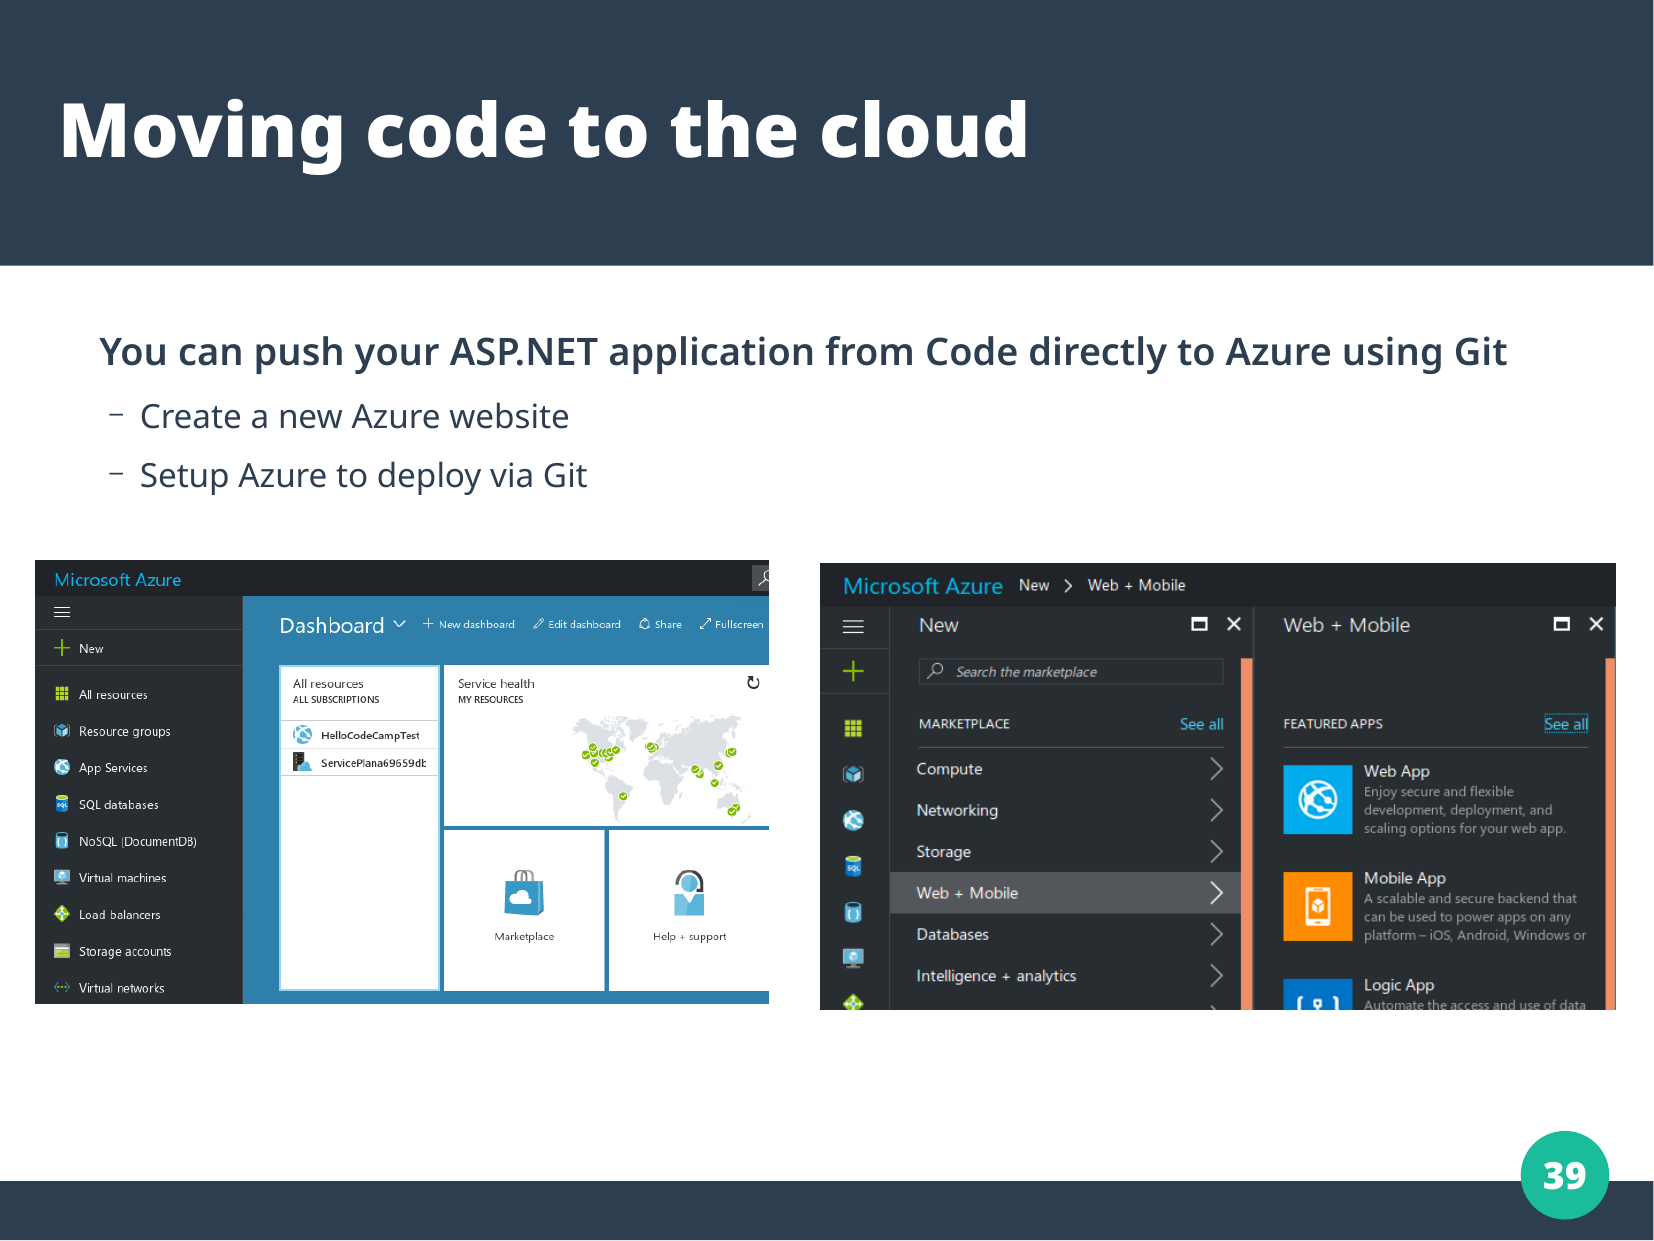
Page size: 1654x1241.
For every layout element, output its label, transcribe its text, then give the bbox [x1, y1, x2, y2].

picture [35, 560, 769, 1004]
list You can push your ASP.NET application from Code directly to Azure using Git Create a new Azure website Setup Azure to deploy via Git [59, 324, 1595, 502]
title Moving code to the cloud [59, 49, 1595, 207]
picture [820, 563, 1616, 1010]
